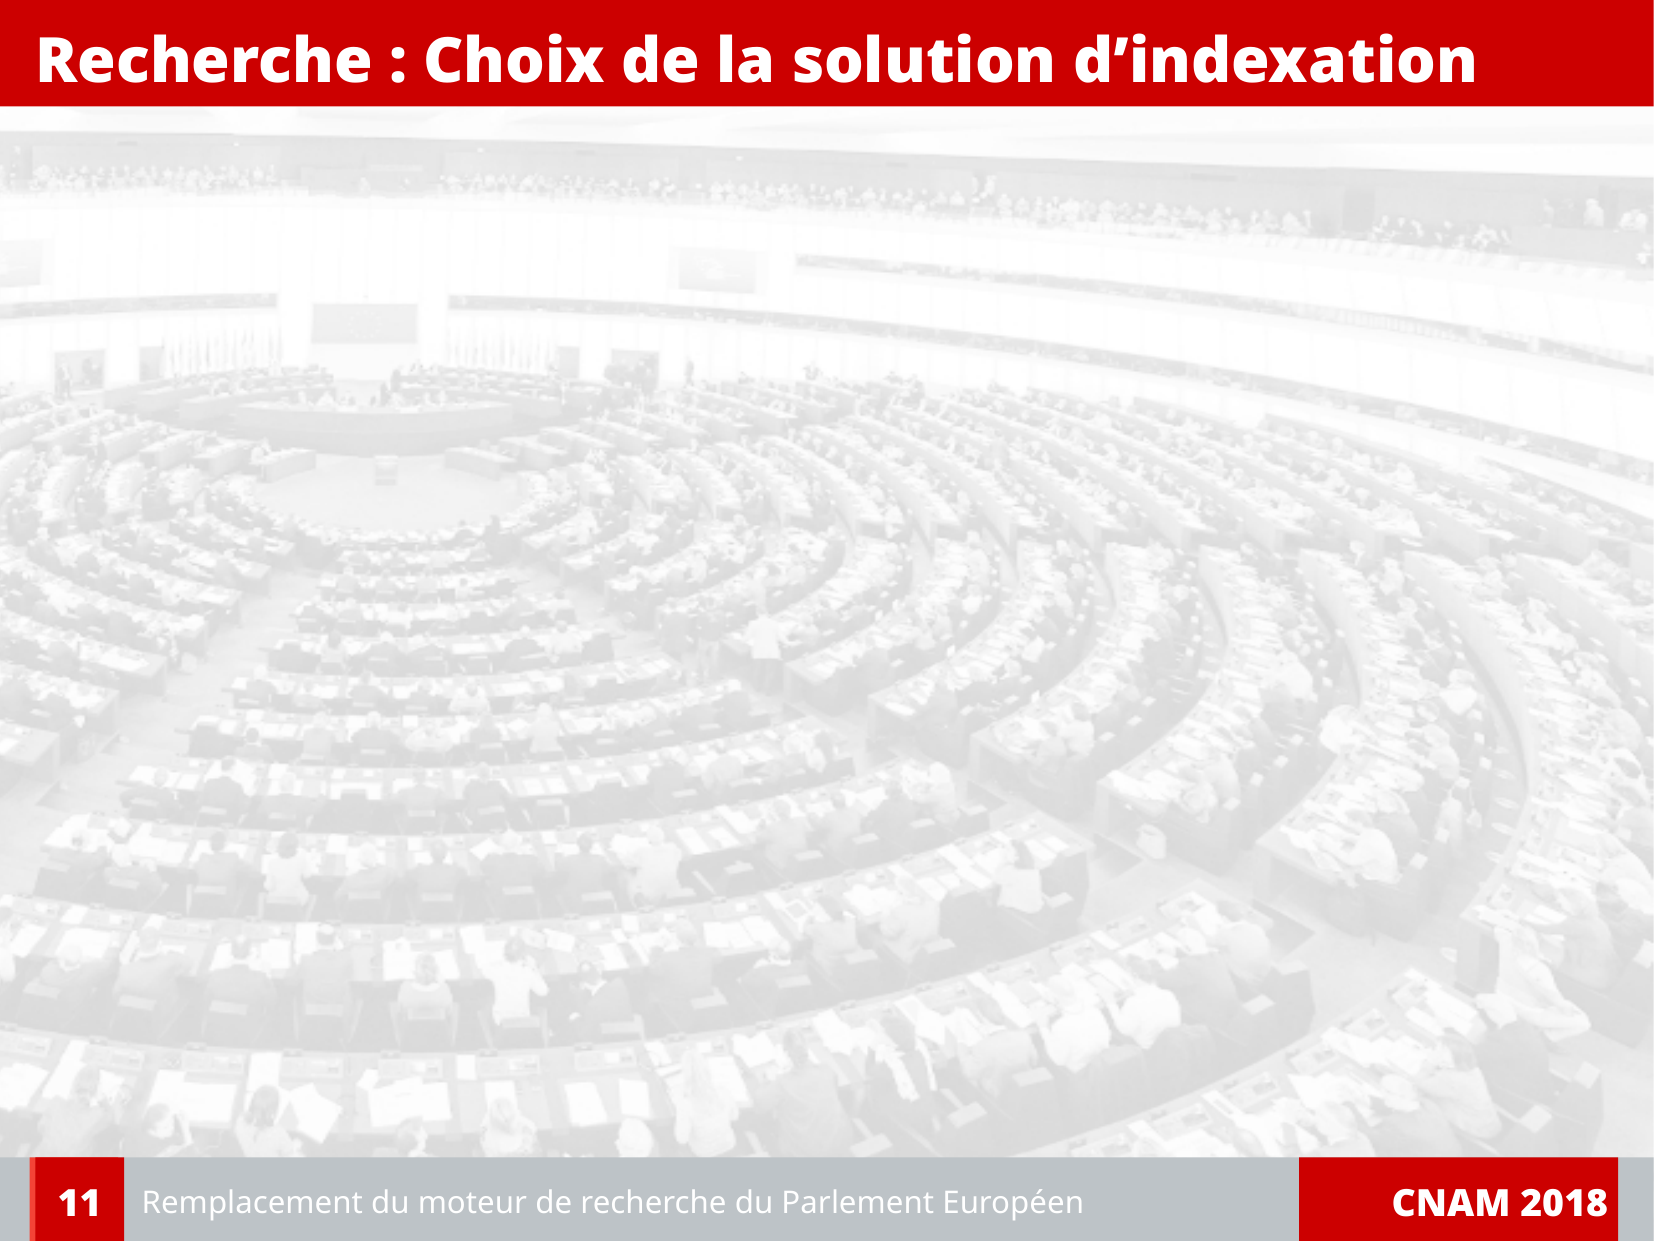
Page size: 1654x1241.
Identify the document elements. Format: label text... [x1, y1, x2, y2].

picture [0, 107, 1654, 1157]
title Recherche : Choix de la solution d’indexation [35, 0, 1642, 101]
